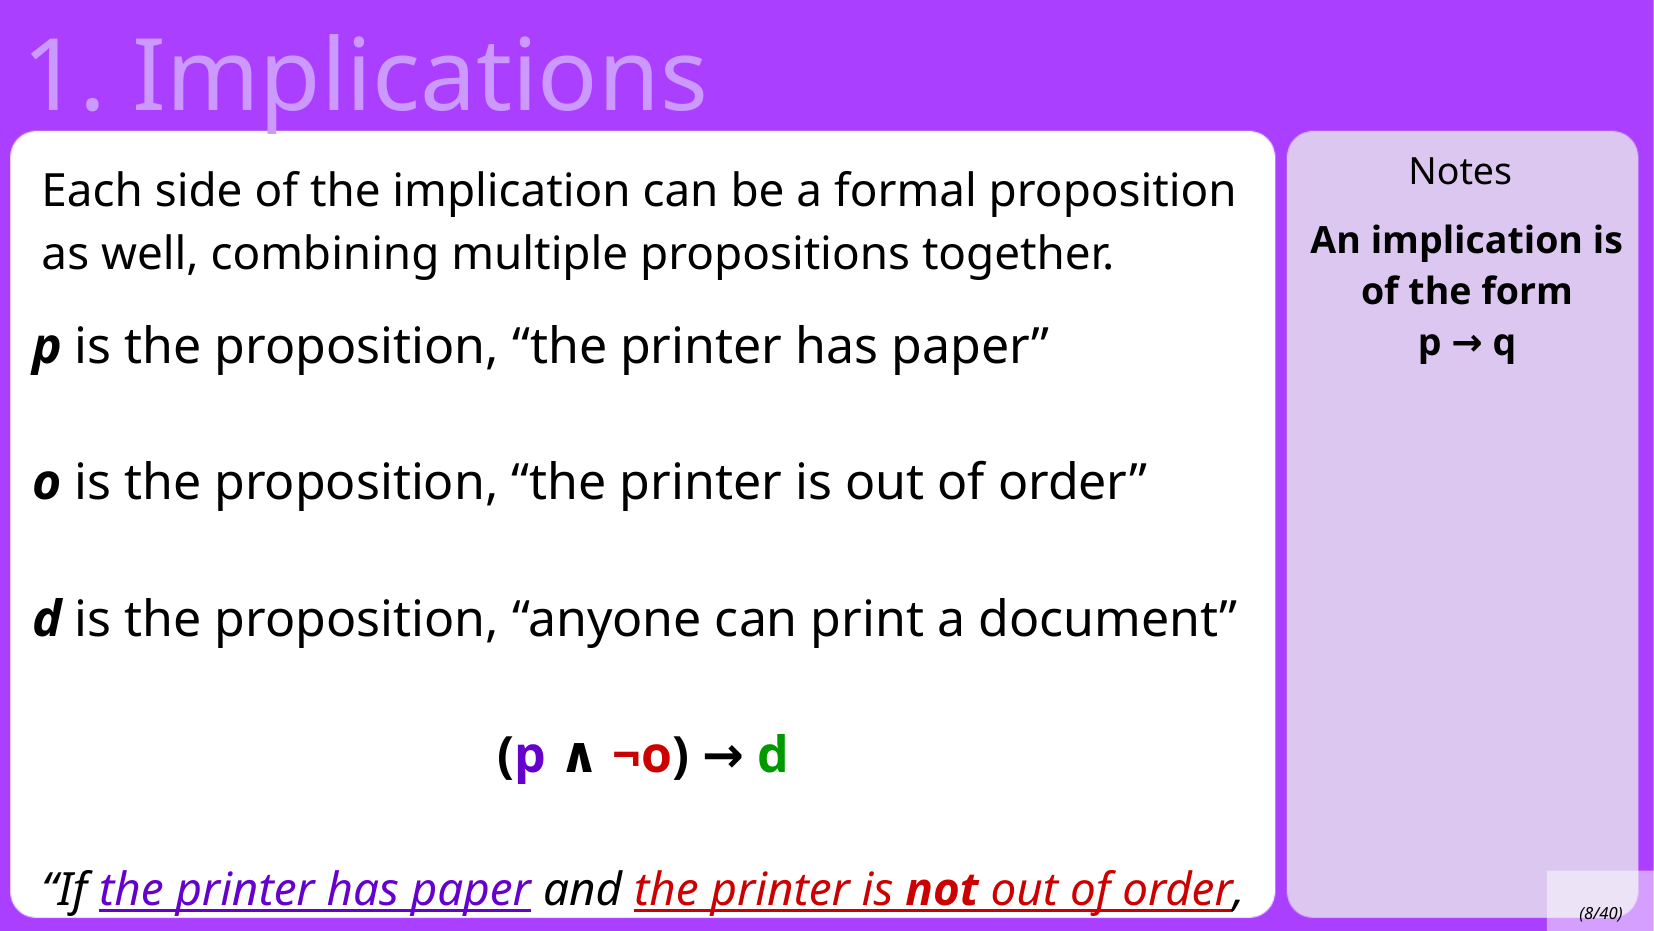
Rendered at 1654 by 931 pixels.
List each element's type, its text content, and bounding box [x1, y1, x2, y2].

title 1. Implications [22, 13, 1511, 130]
text_box (<number>/40) [1546, 877, 1654, 931]
text_box Notes [1546, 870, 1654, 877]
picture [0, 0, 1654, 931]
text_box Each side of the implication can be a formal proposition as well, combining multiple propositions together. [41, 157, 1264, 345]
text_box An implication is of the form p → q [1303, 213, 1631, 408]
text_box Notes [1290, 141, 1631, 199]
text_box p is the proposition, “the printer has paper” o is the proposition, “the printer is out of order” d is the proposition, “anyone can print a document” (p ∧ ¬o) → d “If the printer has paper and the printer is not out of order, then anyone can print a document.” [32, 309, 1254, 883]
